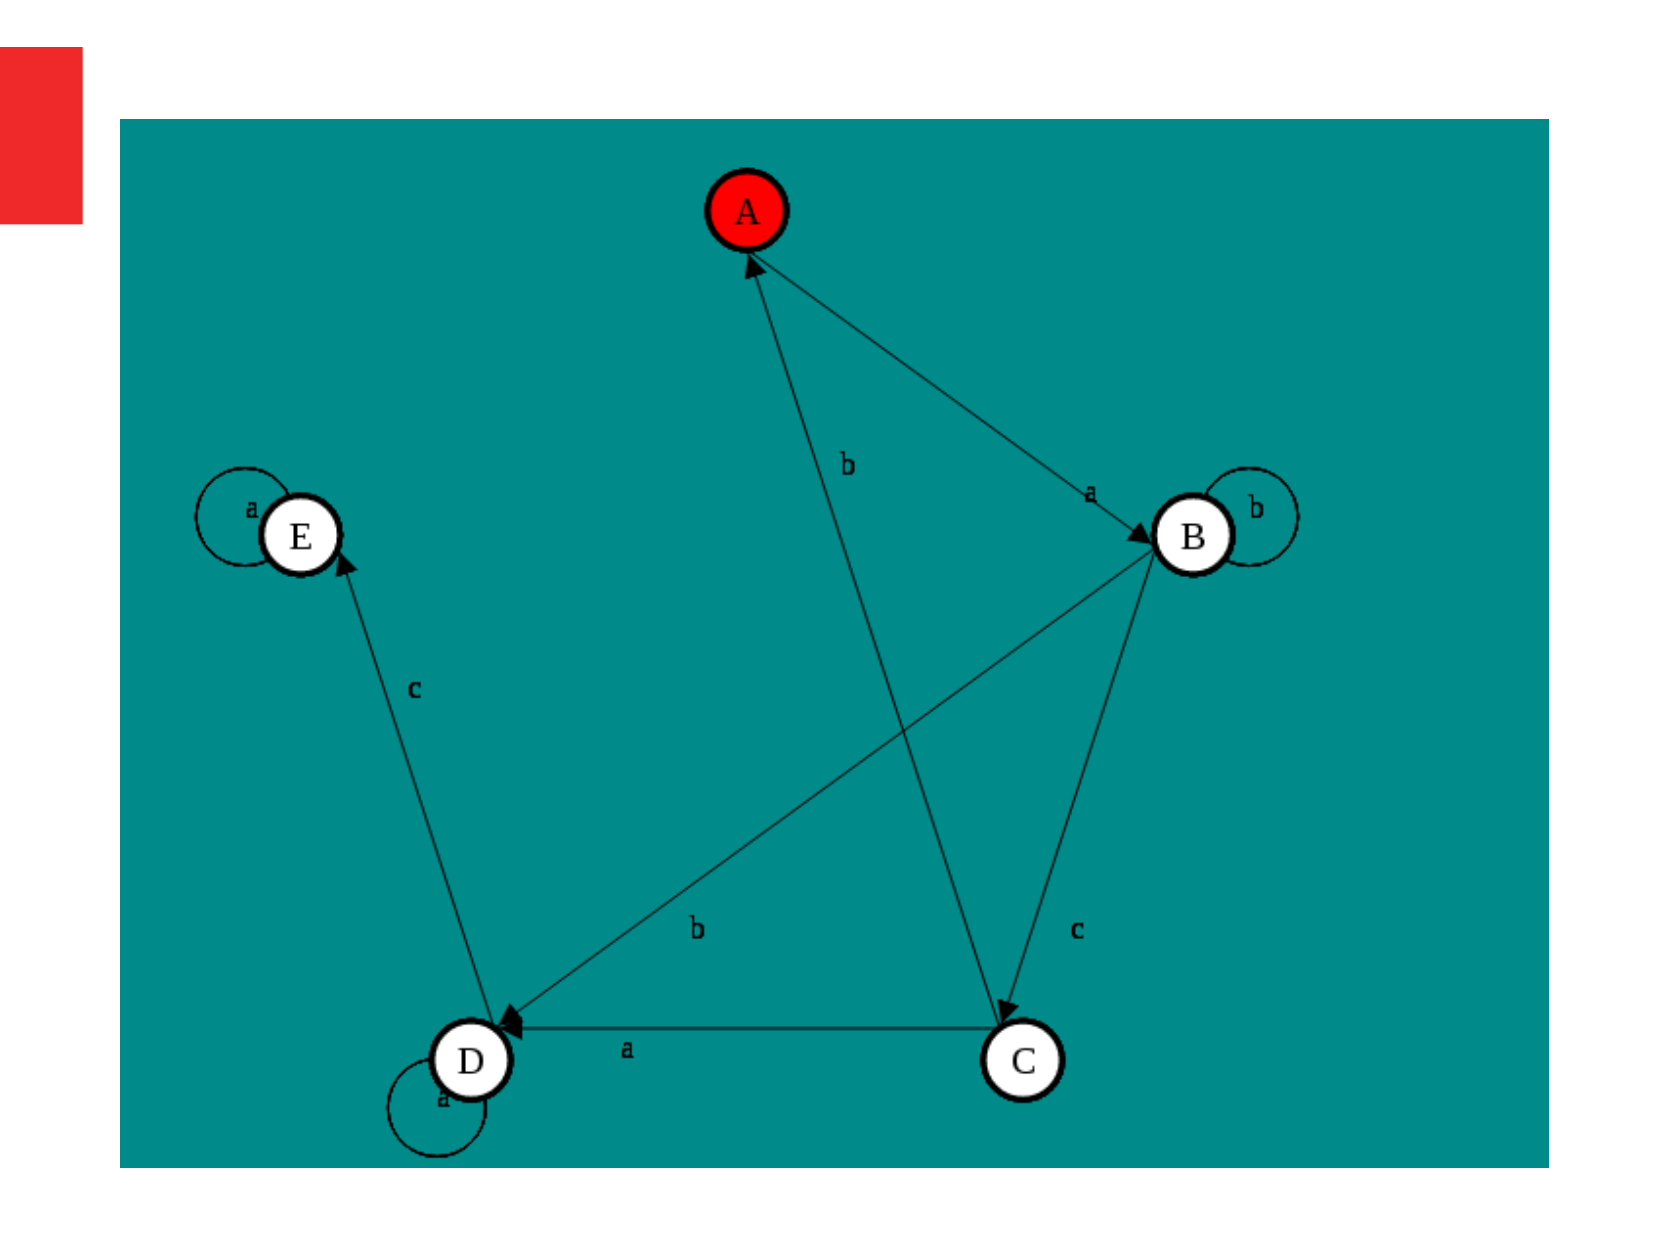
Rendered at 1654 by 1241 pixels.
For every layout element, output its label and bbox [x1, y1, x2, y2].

picture [120, 119, 1549, 1168]
